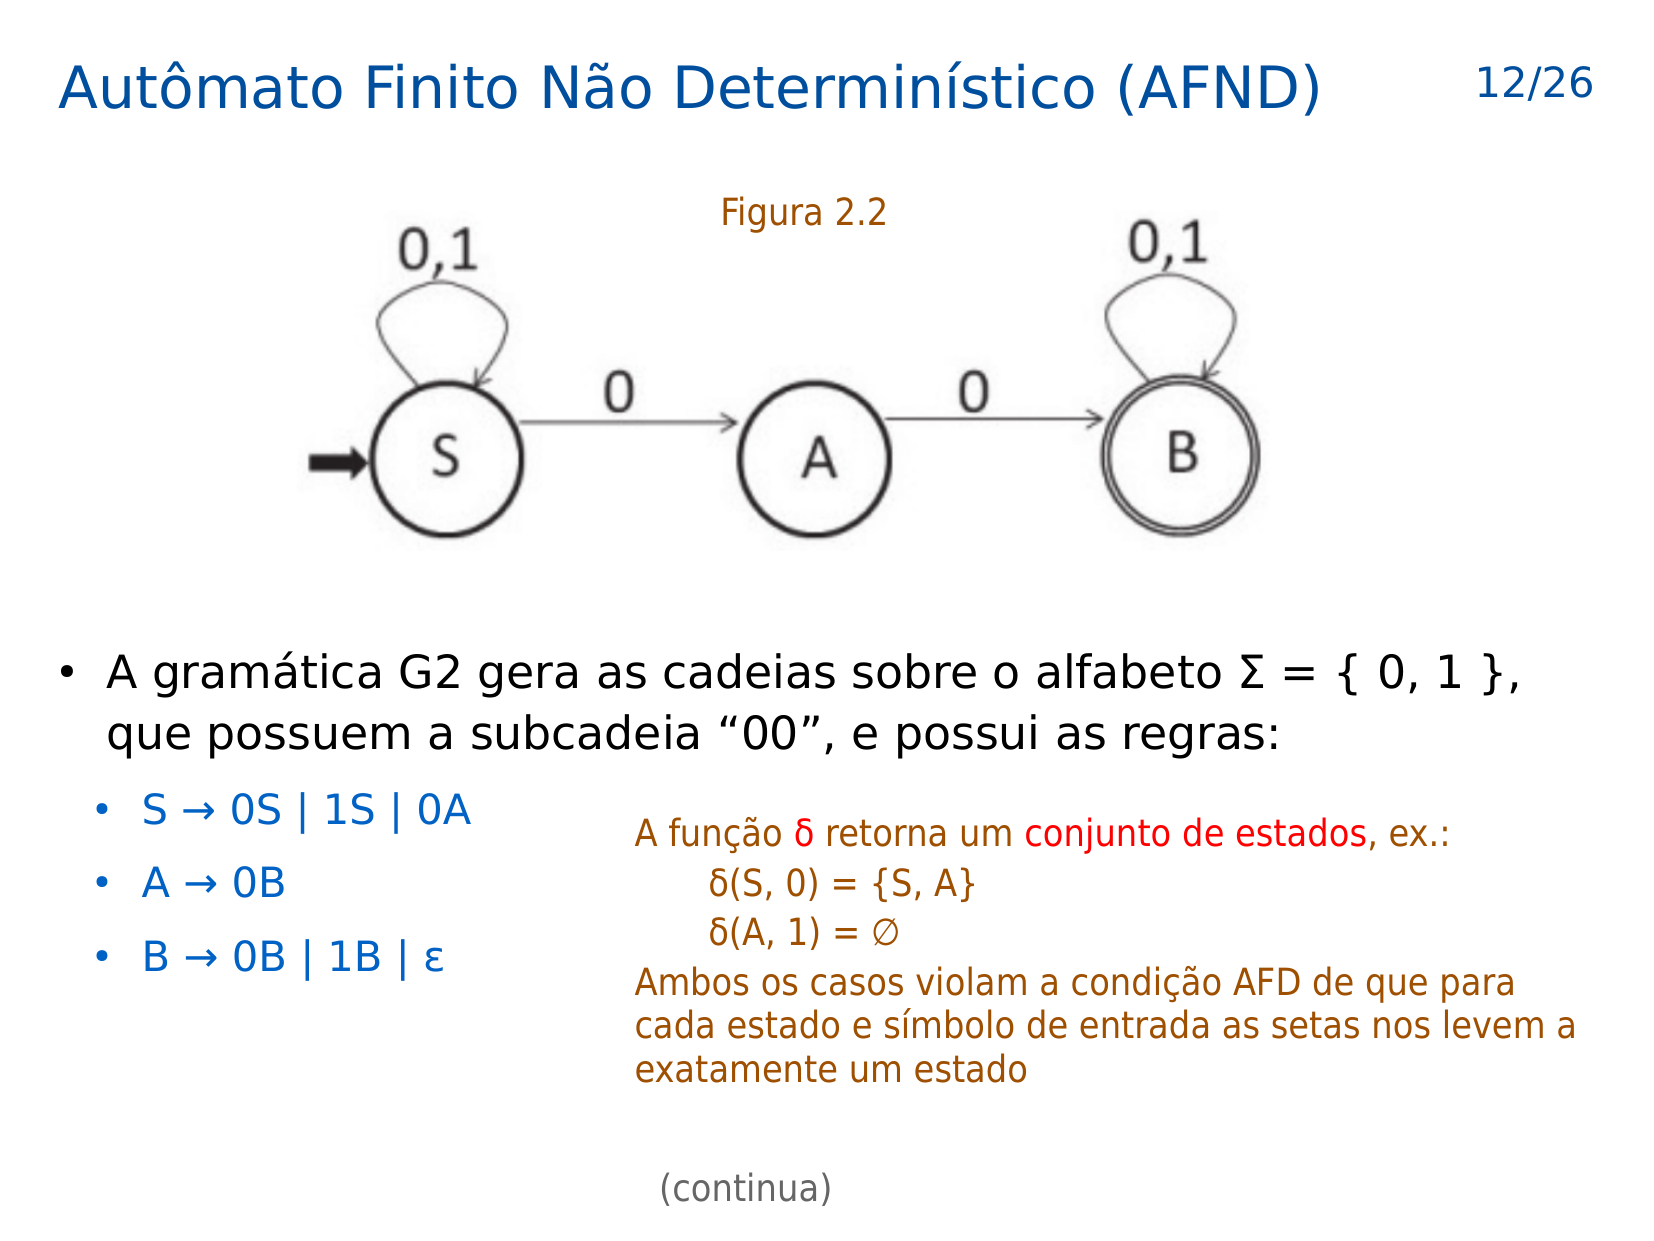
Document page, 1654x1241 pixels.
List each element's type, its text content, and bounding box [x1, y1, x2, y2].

picture [297, 210, 1273, 551]
text_box (continua) [644, 1159, 867, 1223]
title Autômato Finito Não Determinístico (AFND) [59, 29, 1625, 148]
text_box Figura 2.2 [705, 183, 923, 247]
text_box A função δ retorna um conjunto de estados, ex.: δ(S, 0) = {S, A} δ(A, 1) = ∅ Ambos os casos violam a condição AFD de que para cada estado e símbolo de entrada as setas nos levem a exatamente um estado [619, 804, 1595, 1133]
list A gramática G2 gera as cadeias sobre o alfabeto Σ = { 0, 1 }, que possuem a subcadeia “00”, e possui as regras: S → 0S | 1S | 0A A → 0B B → 0B | 1B | ε [59, 638, 1595, 1182]
